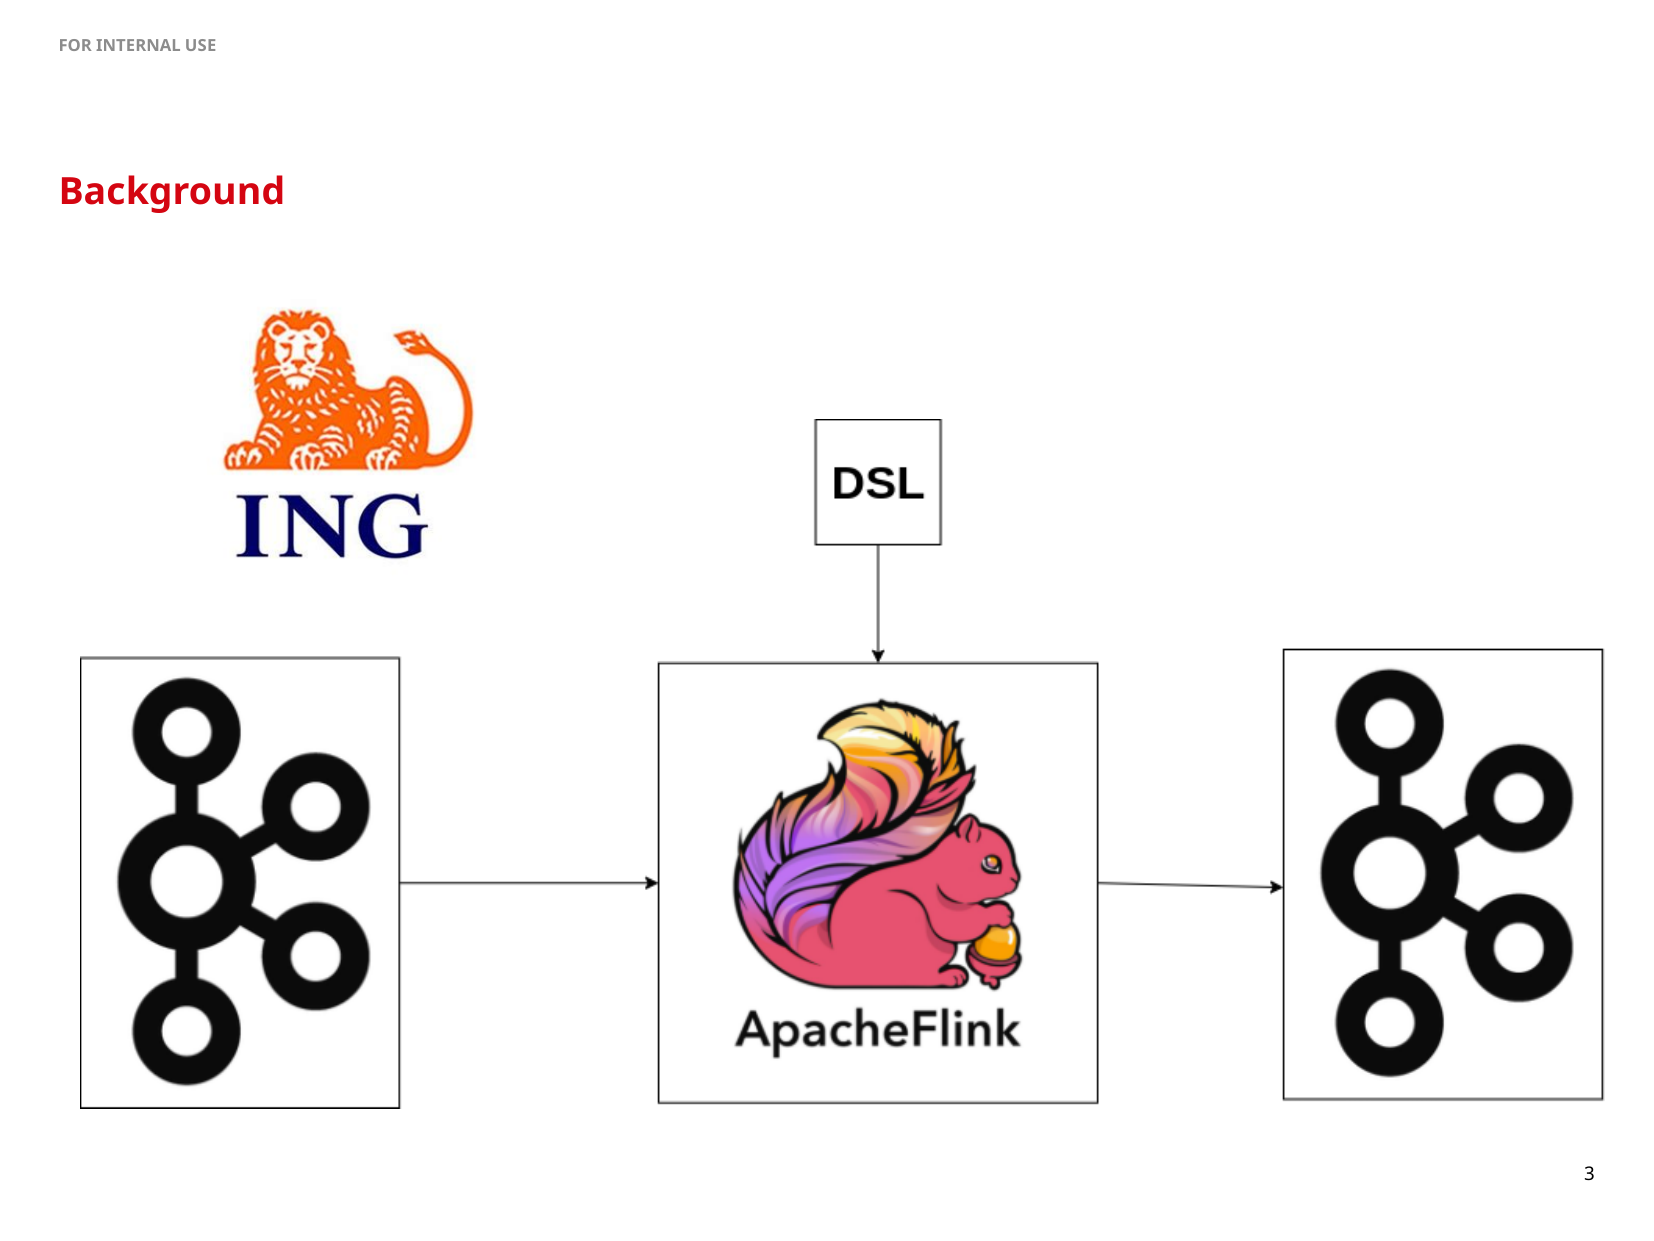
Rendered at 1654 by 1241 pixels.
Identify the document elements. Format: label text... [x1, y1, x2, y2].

title Background [58, 92, 1595, 212]
picture [80, 274, 1606, 1109]
slide_number 23 [1526, 1158, 1595, 1192]
